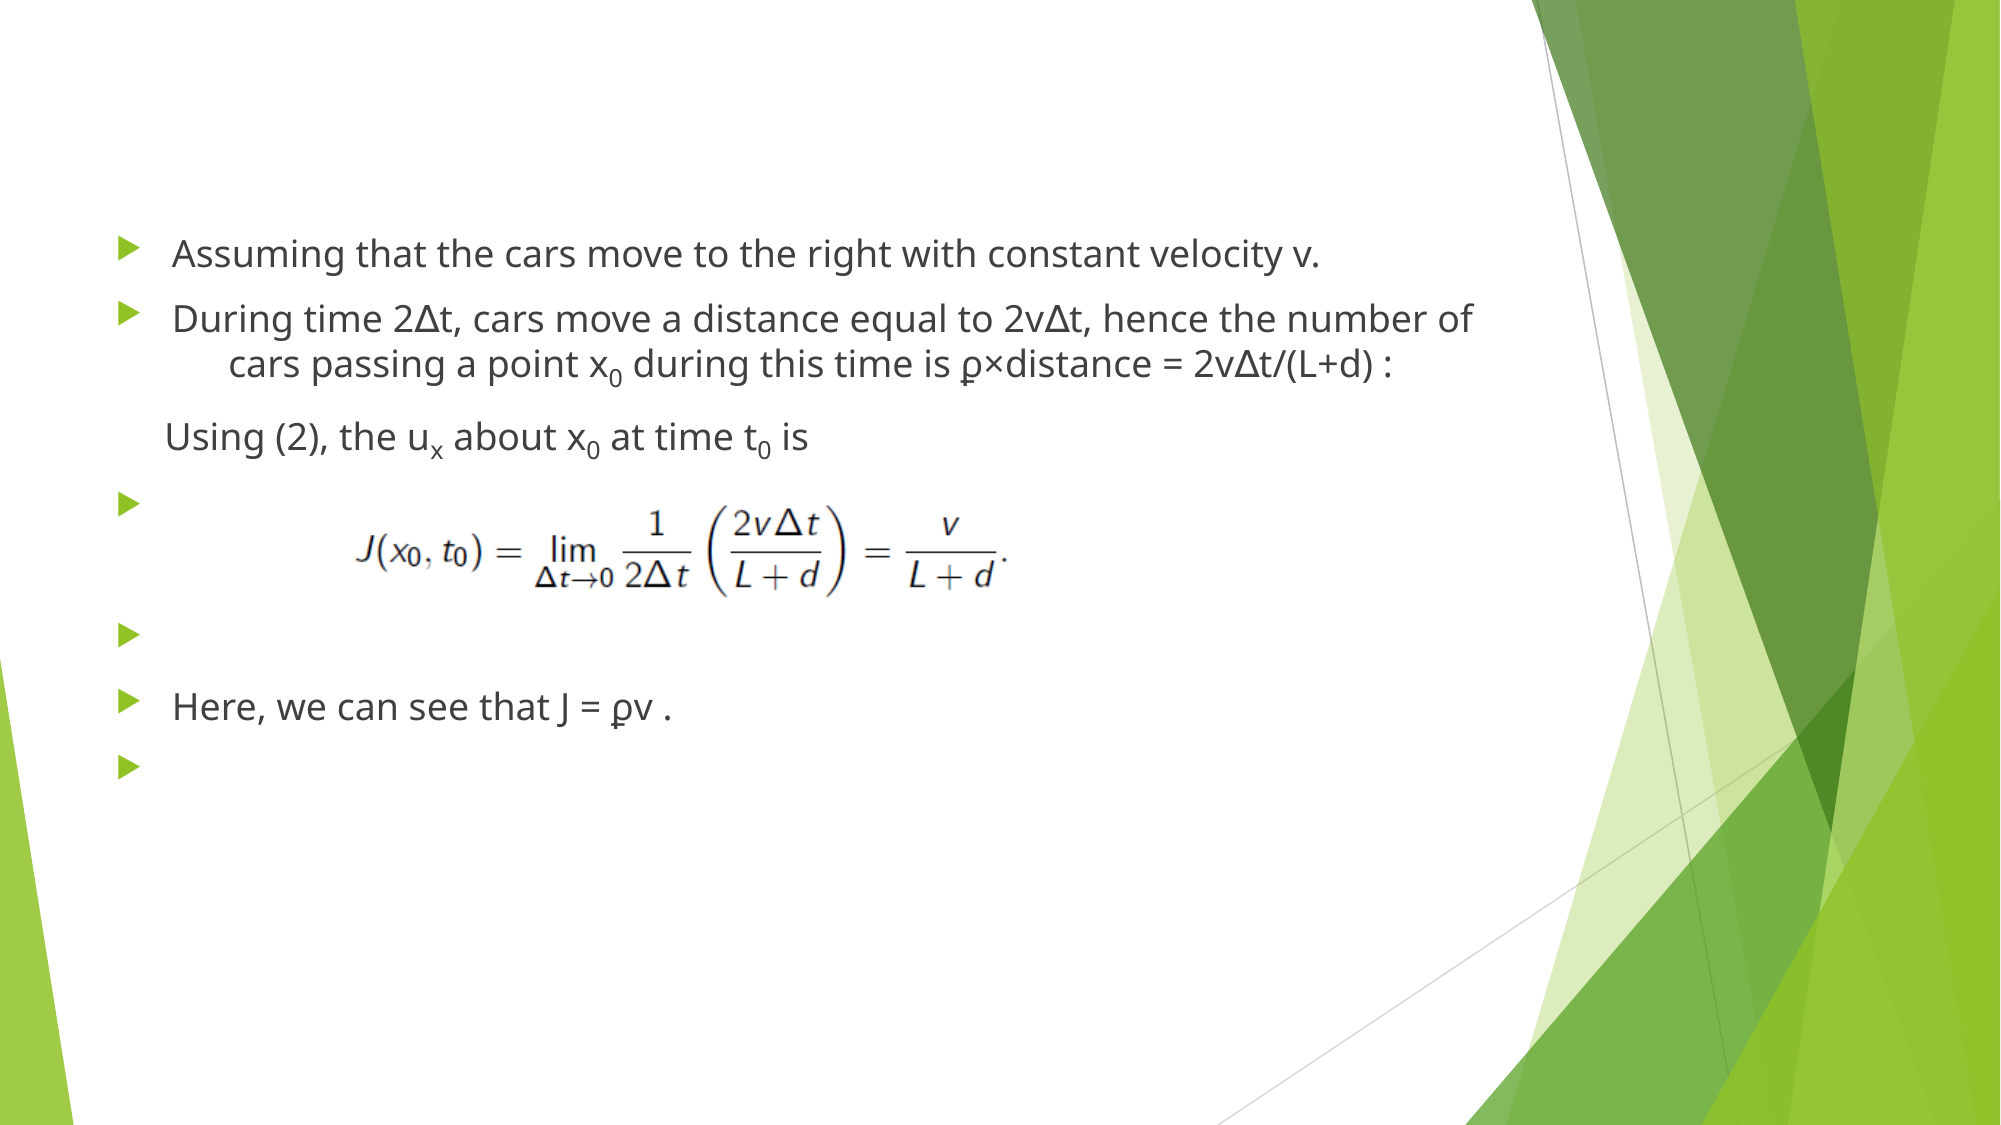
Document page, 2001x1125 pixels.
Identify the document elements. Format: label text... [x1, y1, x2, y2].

list Assuming that the cars move to the right with constant velocity v. During time 2∆t, cars move a distance equal to 2v∆t, hence the number of cars passing a point x0 during this time is ϼ×distance = 2v∆t/(L+d) : Using (2), the ux about x0 at time t0 is Here, we can see that J = ϼv . [100, 129, 1511, 894]
picture [248, 491, 1030, 611]
